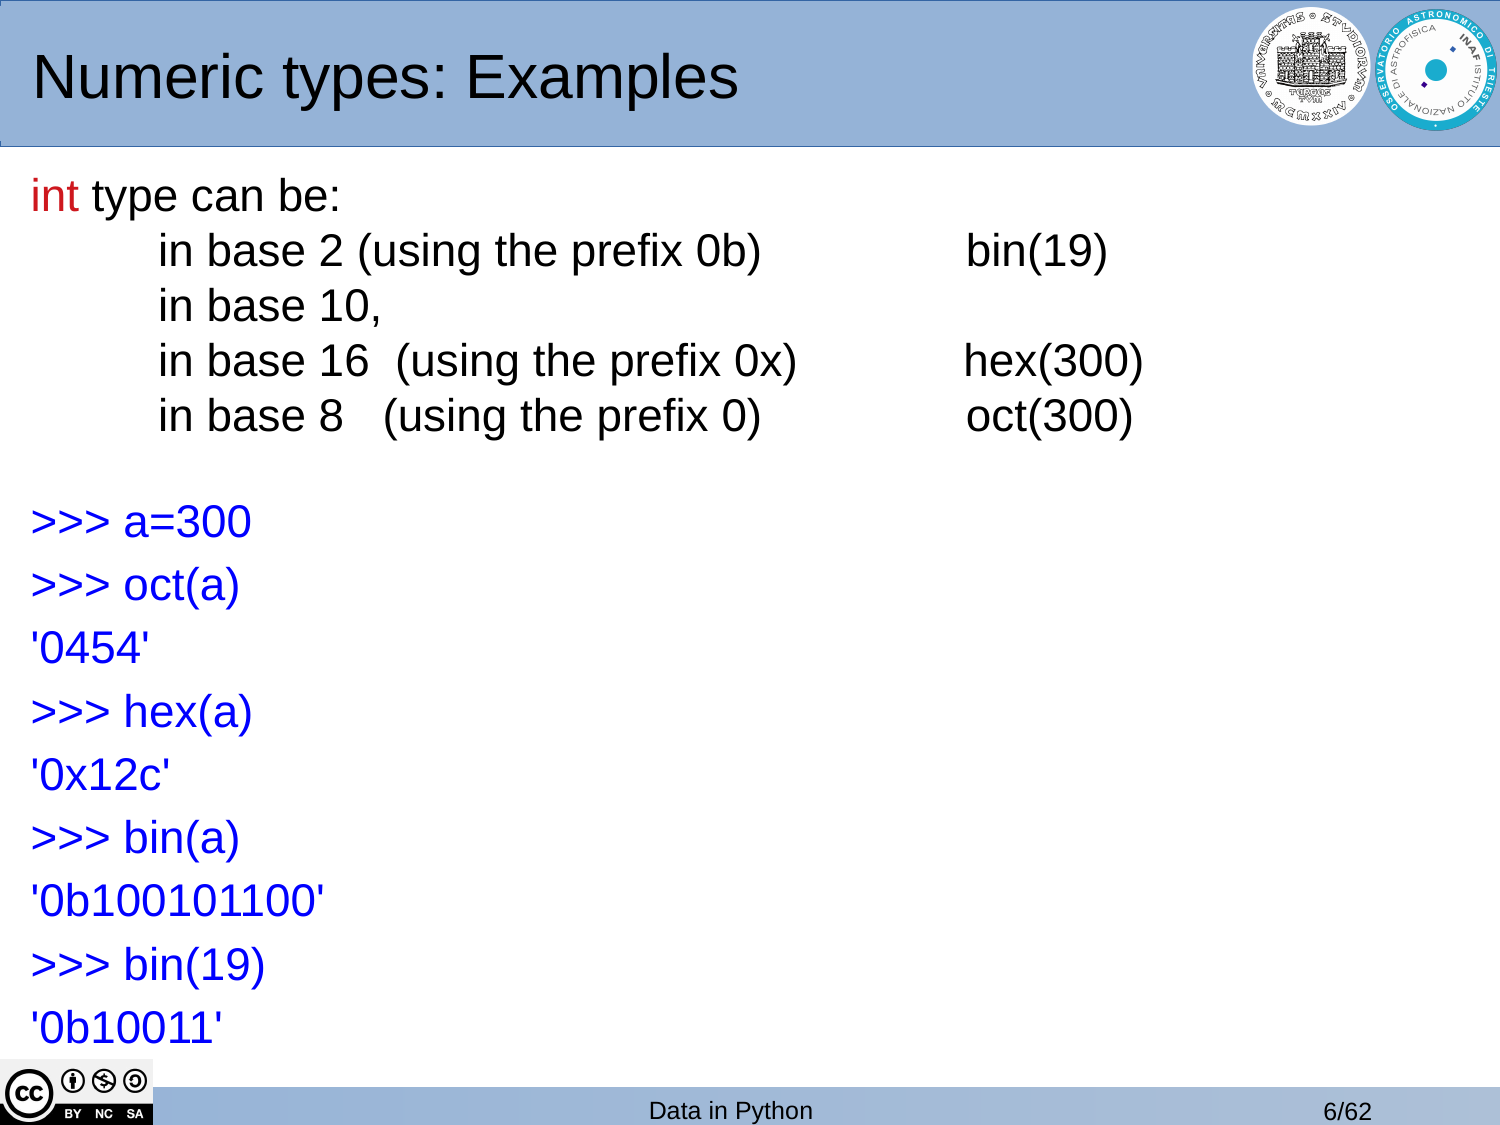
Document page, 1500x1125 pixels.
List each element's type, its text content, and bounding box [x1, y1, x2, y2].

list int type can be: in base 2 (using the prefix 0b) bin(19) in base 10, in base 16 (using the prefix 0x) hex(300) in base 8 (using the prefix 0) oct(300) >>> a=300 >>> oct(a) '0454' >>> hex(a) '0x12c' >>> bin(a) '0b100101100' >>> bin(19) '0b10011' [15, 149, 1488, 1006]
picture [1253, 0, 1500, 156]
picture [0, 1059, 153, 1125]
text_box Numeric types: Examples [0, 5, 1253, 141]
